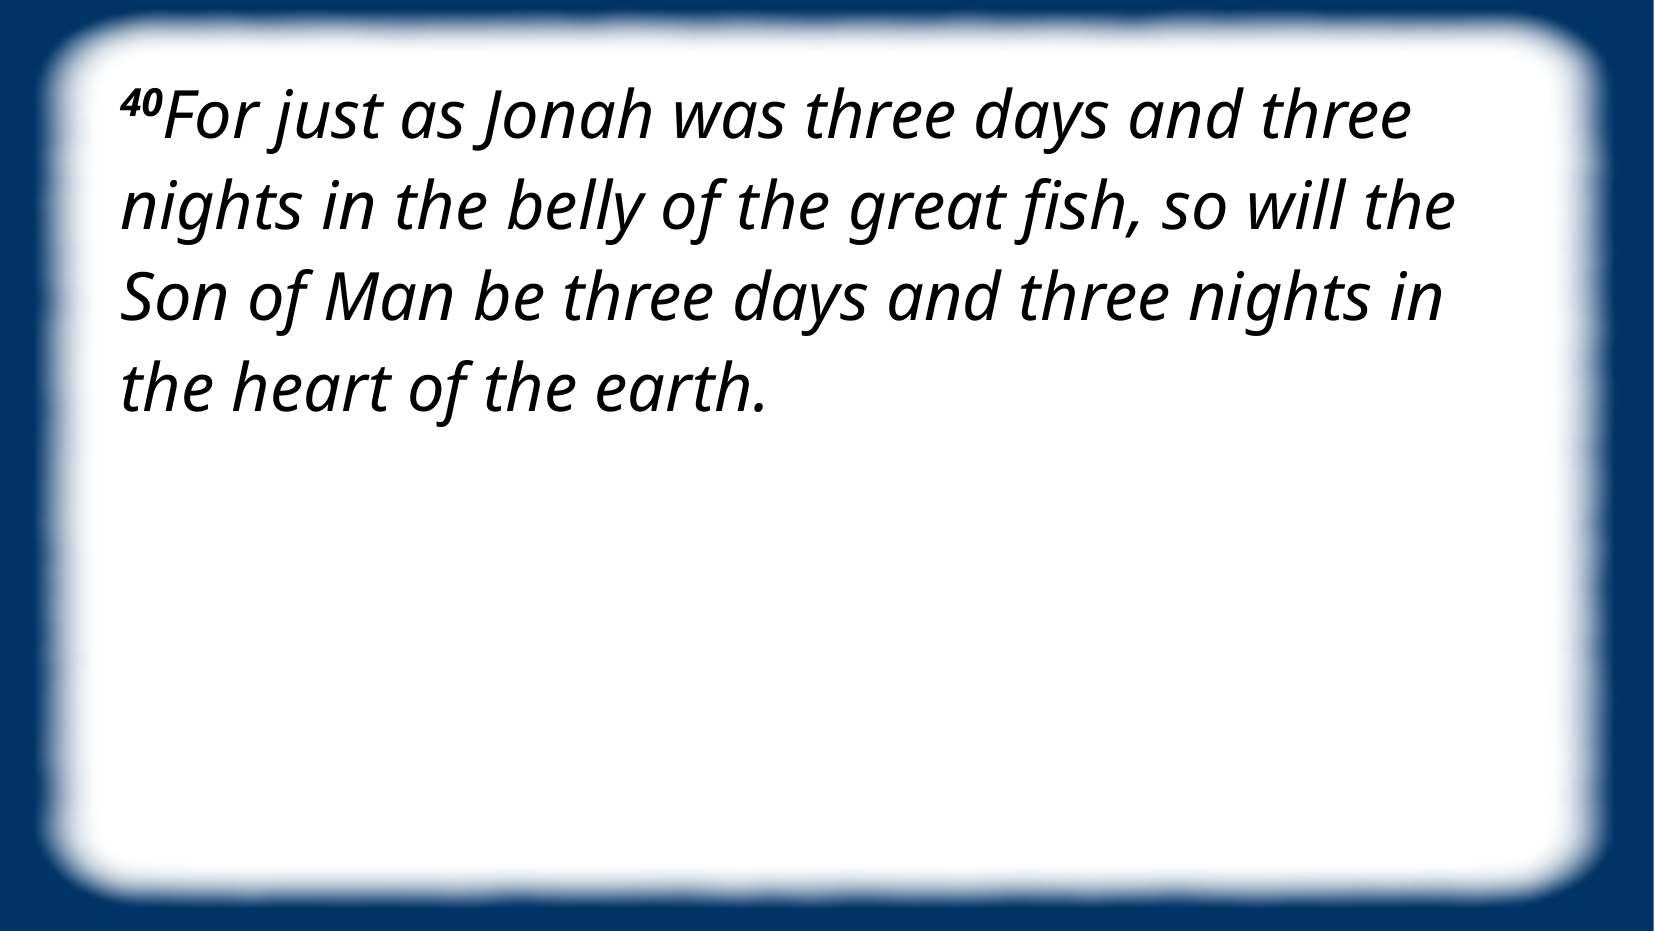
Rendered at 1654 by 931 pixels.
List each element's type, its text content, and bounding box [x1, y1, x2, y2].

picture [0, 0, 1654, 931]
text_box 40For just as Jonah was three days and three nights in the belly of the great fish, so will the Son of Man be three days and three nights in the heart of the earth. [105, 60, 1546, 430]
